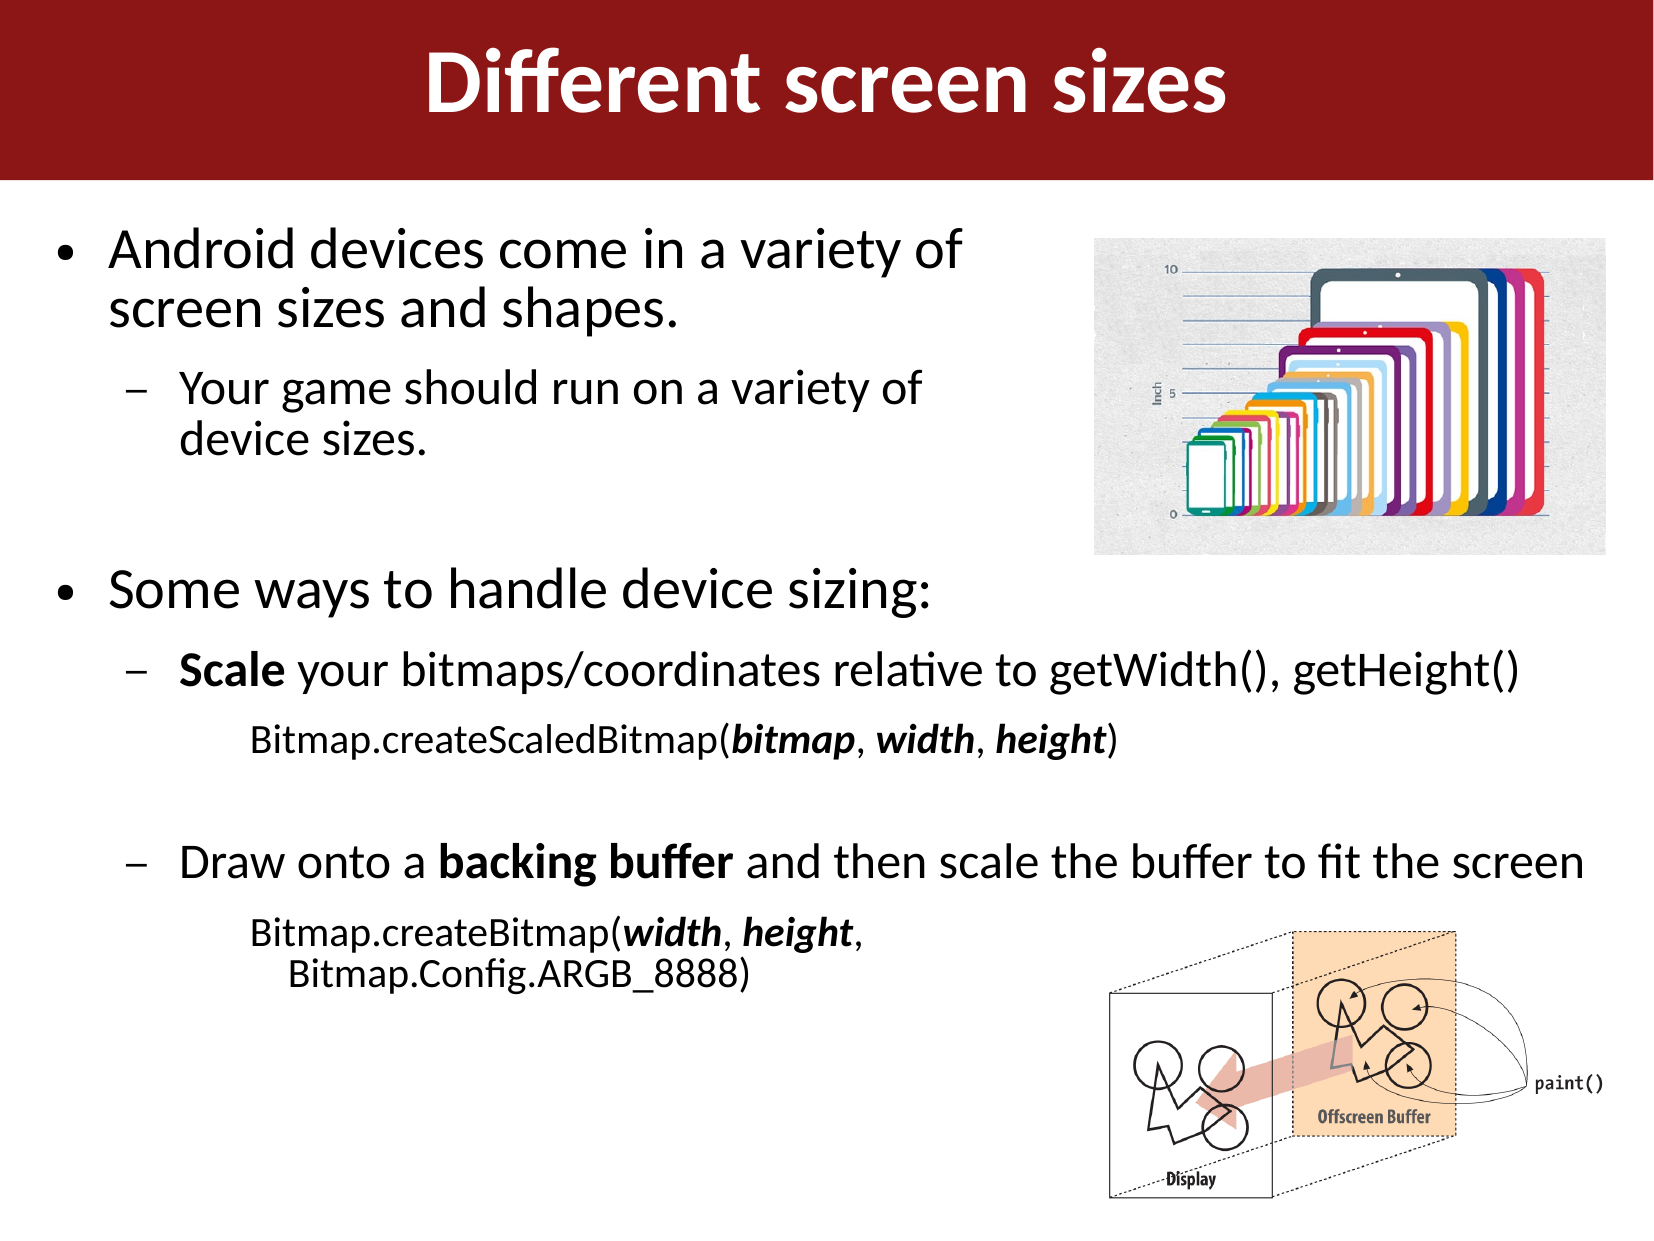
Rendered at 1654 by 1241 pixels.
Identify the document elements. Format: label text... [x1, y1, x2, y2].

title Different screen sizes [0, 0, 1654, 181]
picture [1107, 929, 1606, 1201]
list Android devices come in a variety of screen sizes and shapes. Your game should run on a variety of device sizes. Some ways to handle device sizing: Scale your bitmaps/coordinates relative to getWidth(), getHeight() Bitmap.createScaledBitmap(bitmap, width, height) Draw onto a backing buffer and then scale the buffer to fit the screen Bitmap.createBitmap(width, height, Bitmap.Config.ARGB_8888) [37, 225, 1636, 1186]
picture [1094, 238, 1606, 556]
